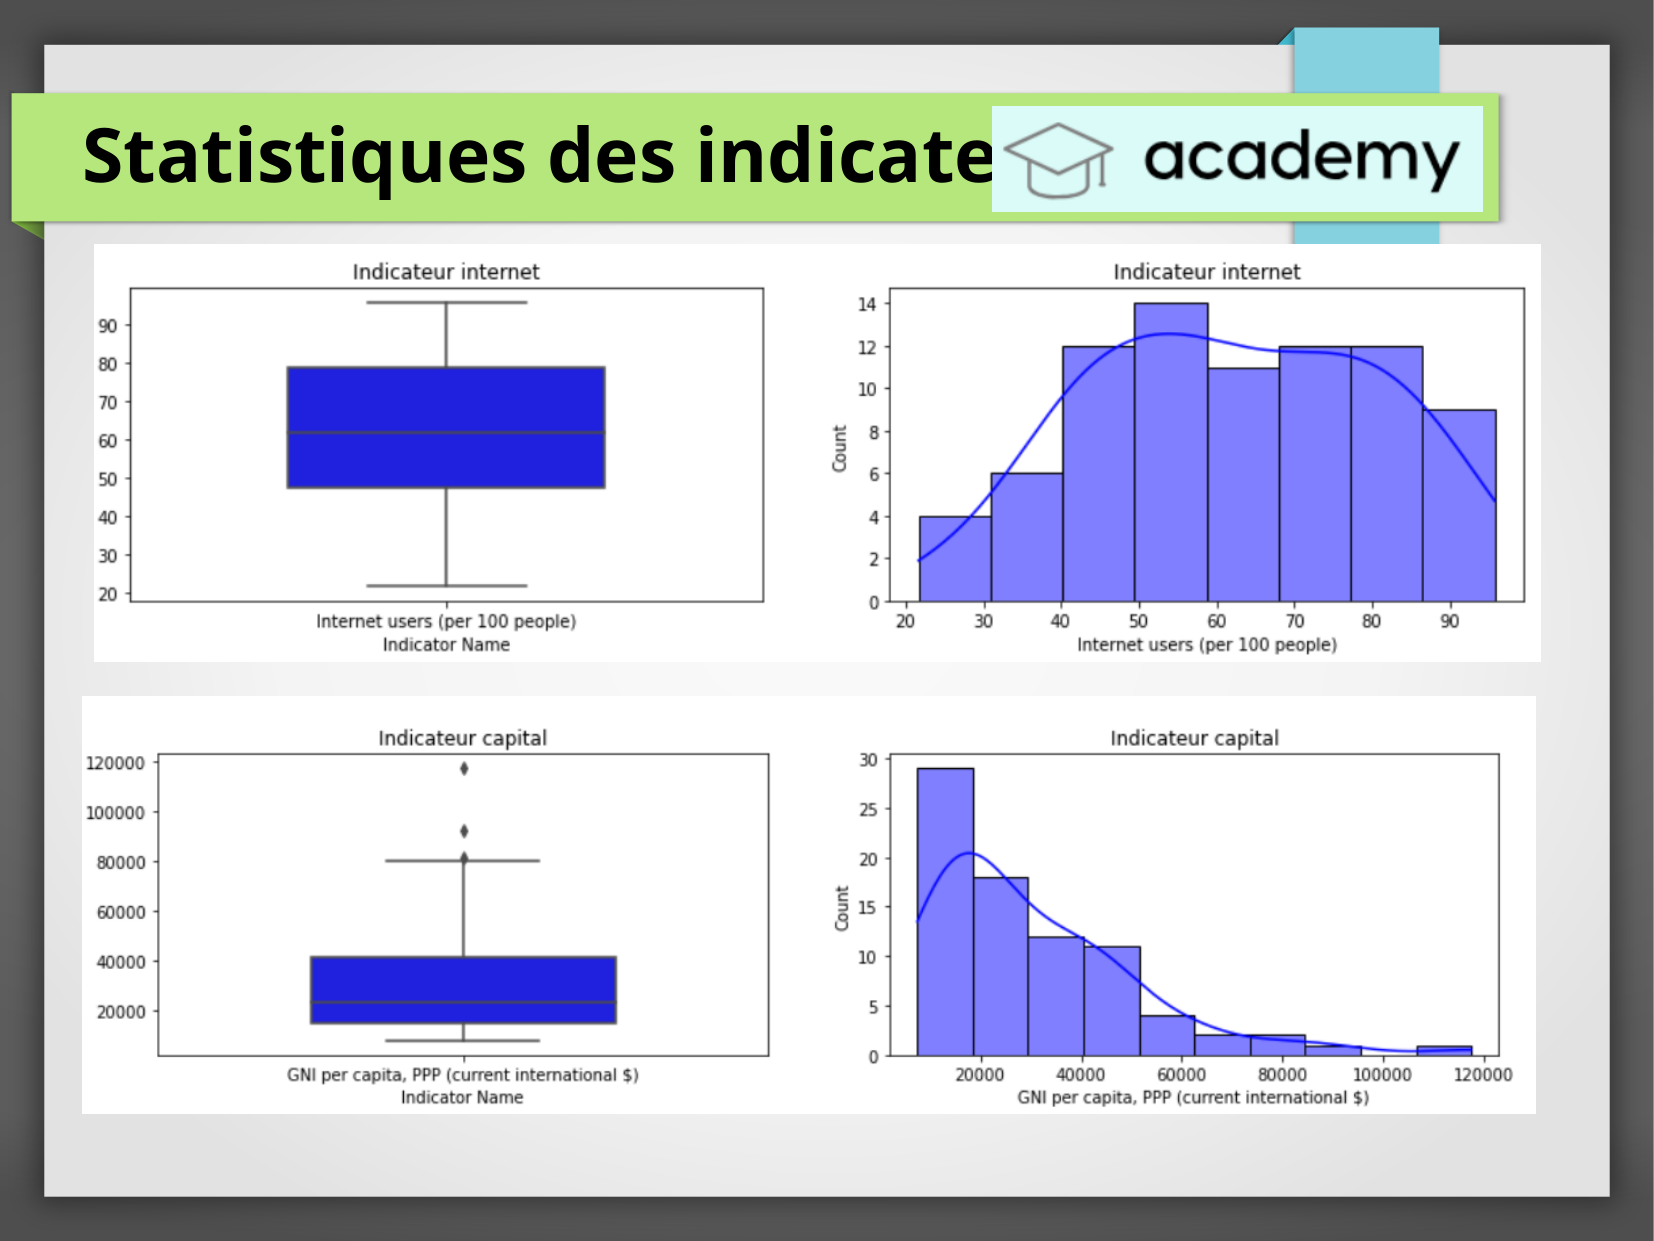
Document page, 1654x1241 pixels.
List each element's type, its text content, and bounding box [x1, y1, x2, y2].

picture [0, 0, 1654, 1241]
title Statistiques des indicateurs [82, 94, 1264, 213]
text_box [94, 389, 1571, 987]
